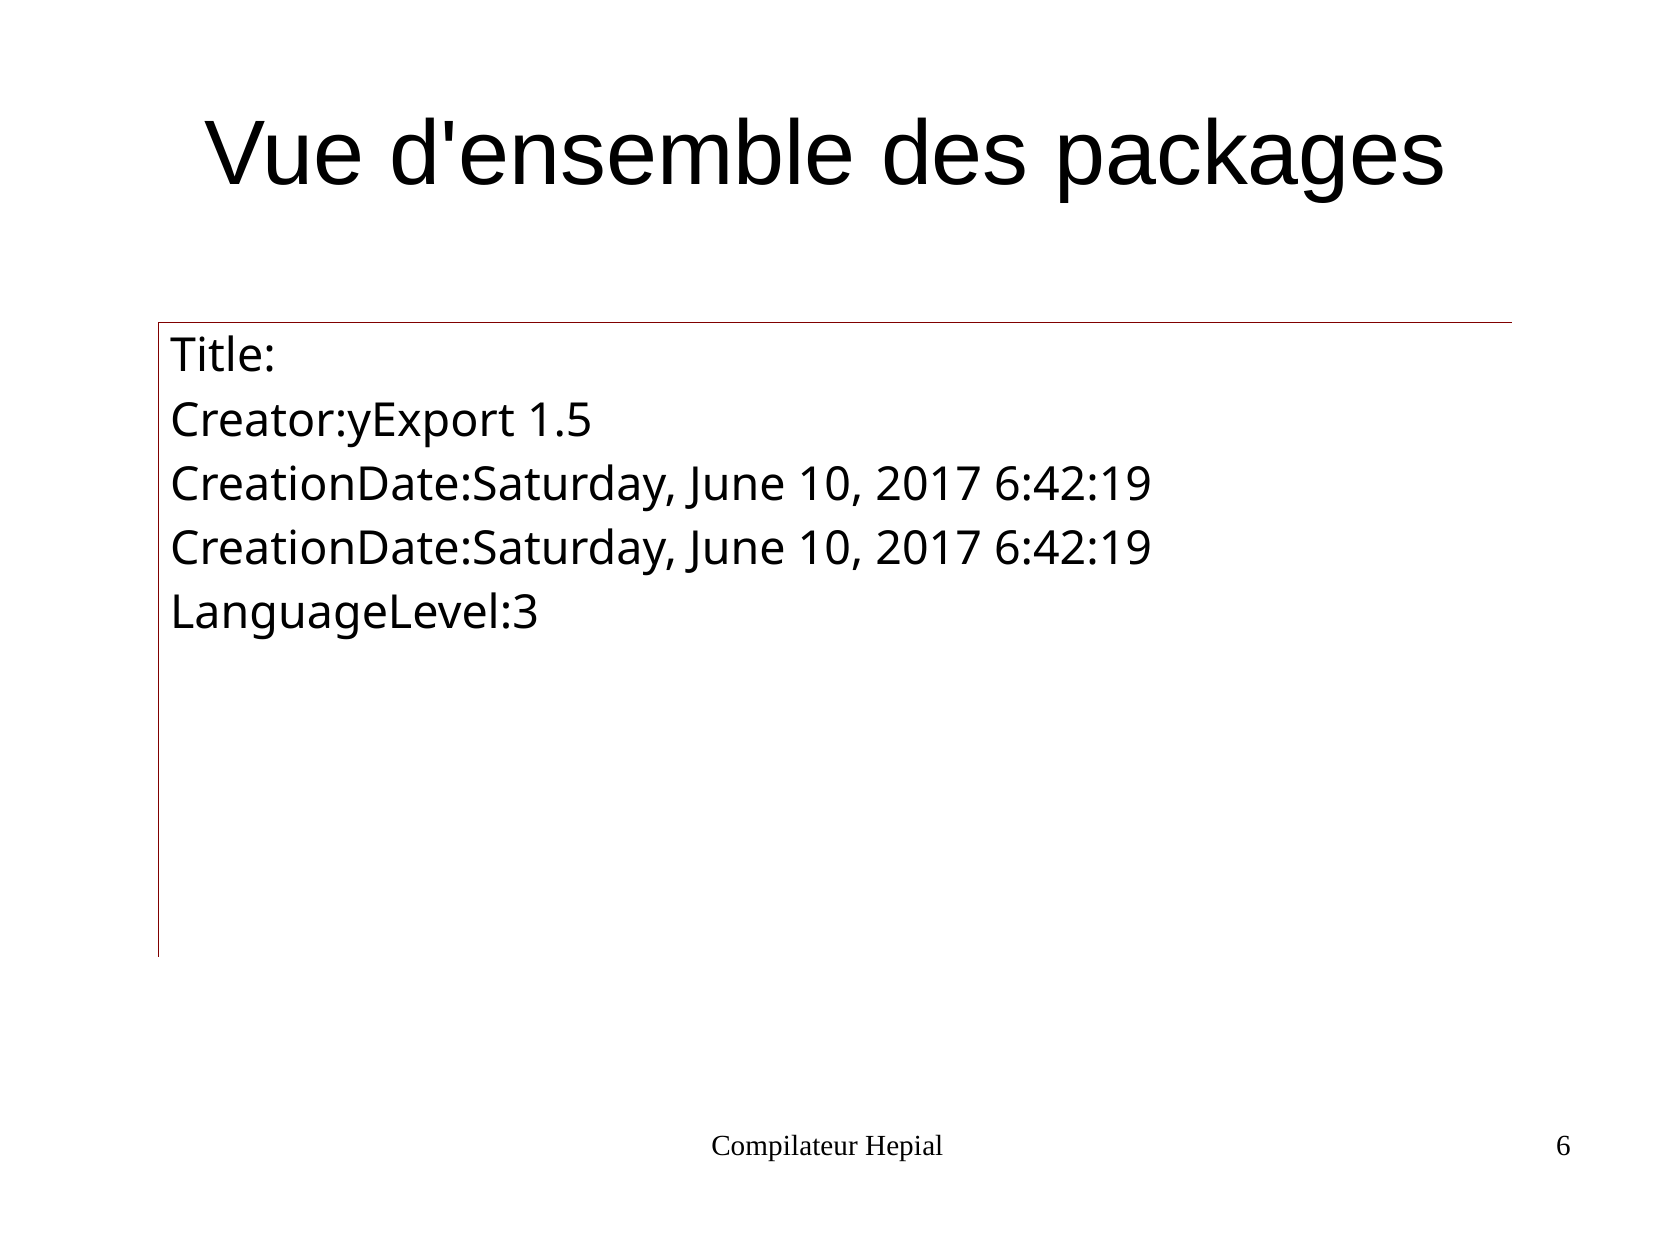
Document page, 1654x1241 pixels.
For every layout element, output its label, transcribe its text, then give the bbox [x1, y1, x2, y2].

picture [154, 318, 1512, 957]
title Vue d'ensemble des packages [82, 49, 1571, 257]
